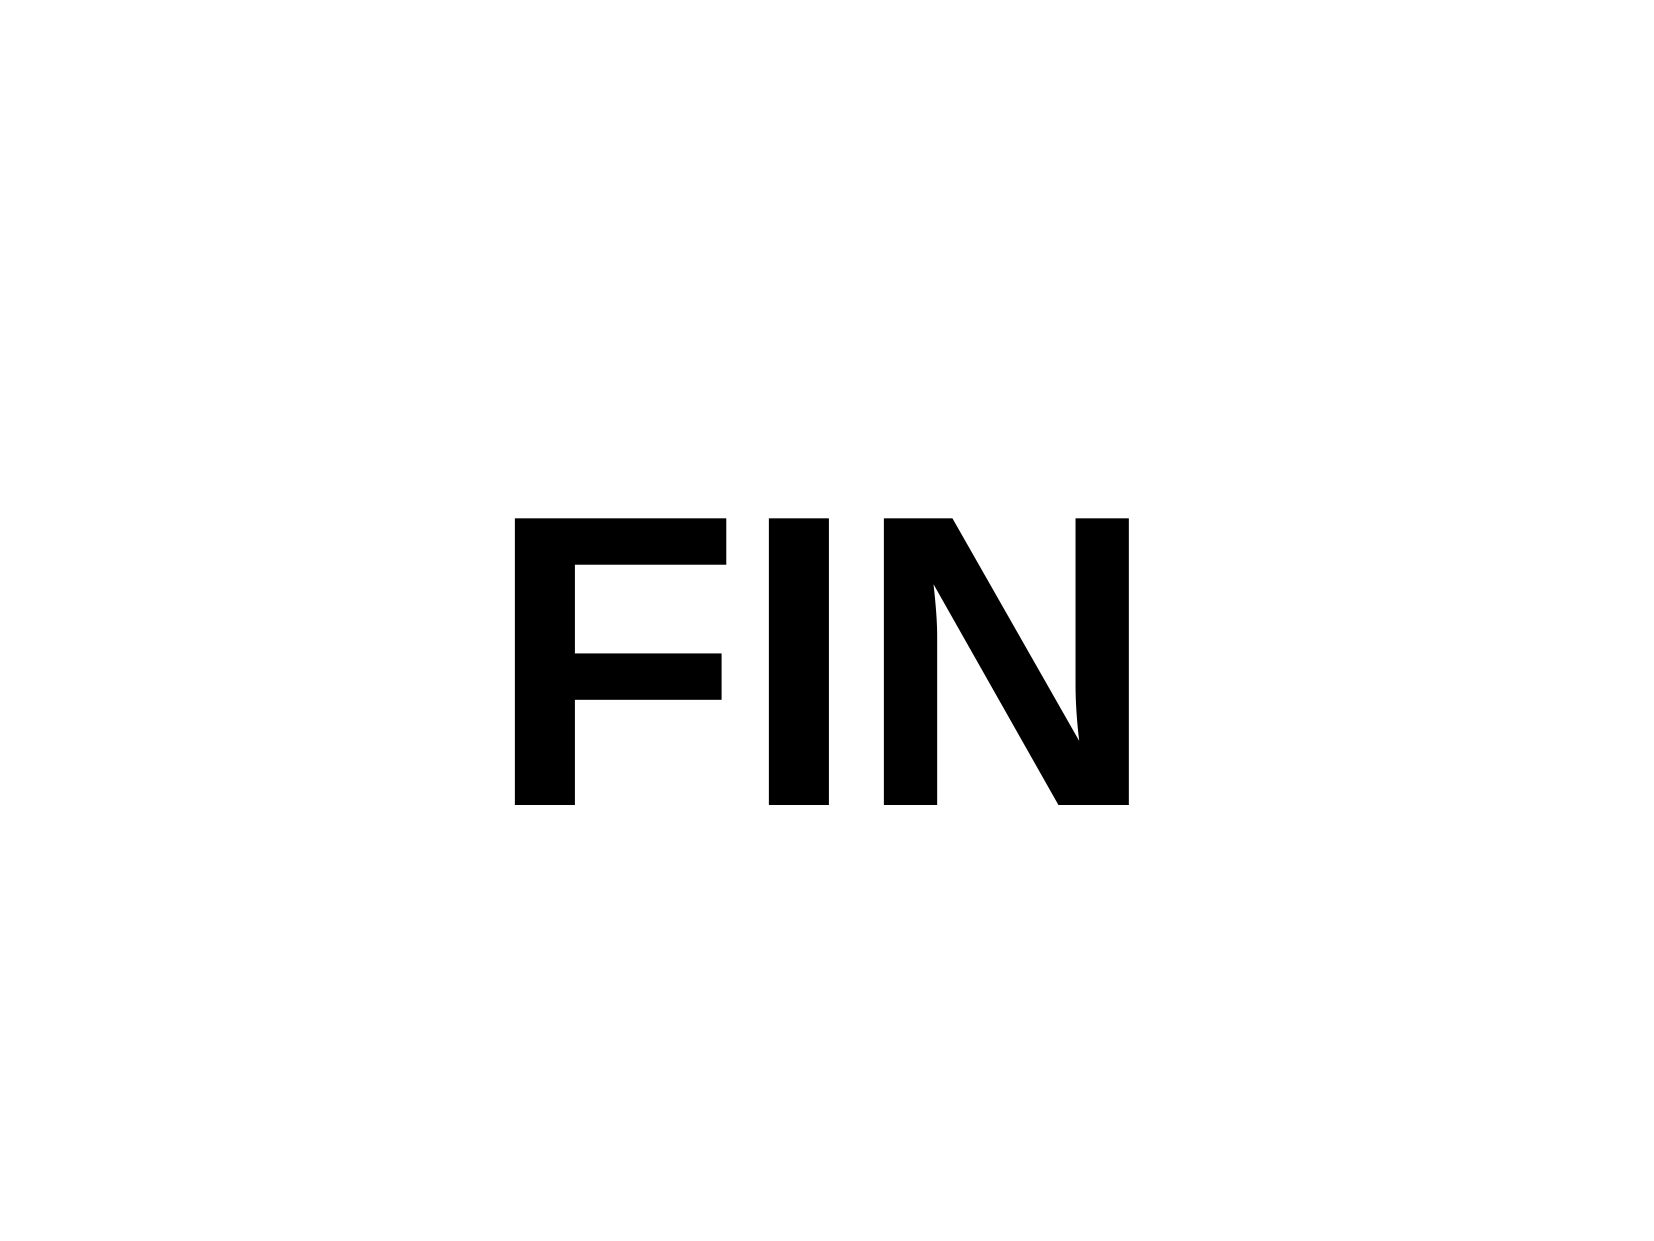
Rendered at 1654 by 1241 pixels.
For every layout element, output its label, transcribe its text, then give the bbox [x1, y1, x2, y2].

title FIN [78, 364, 1568, 958]
